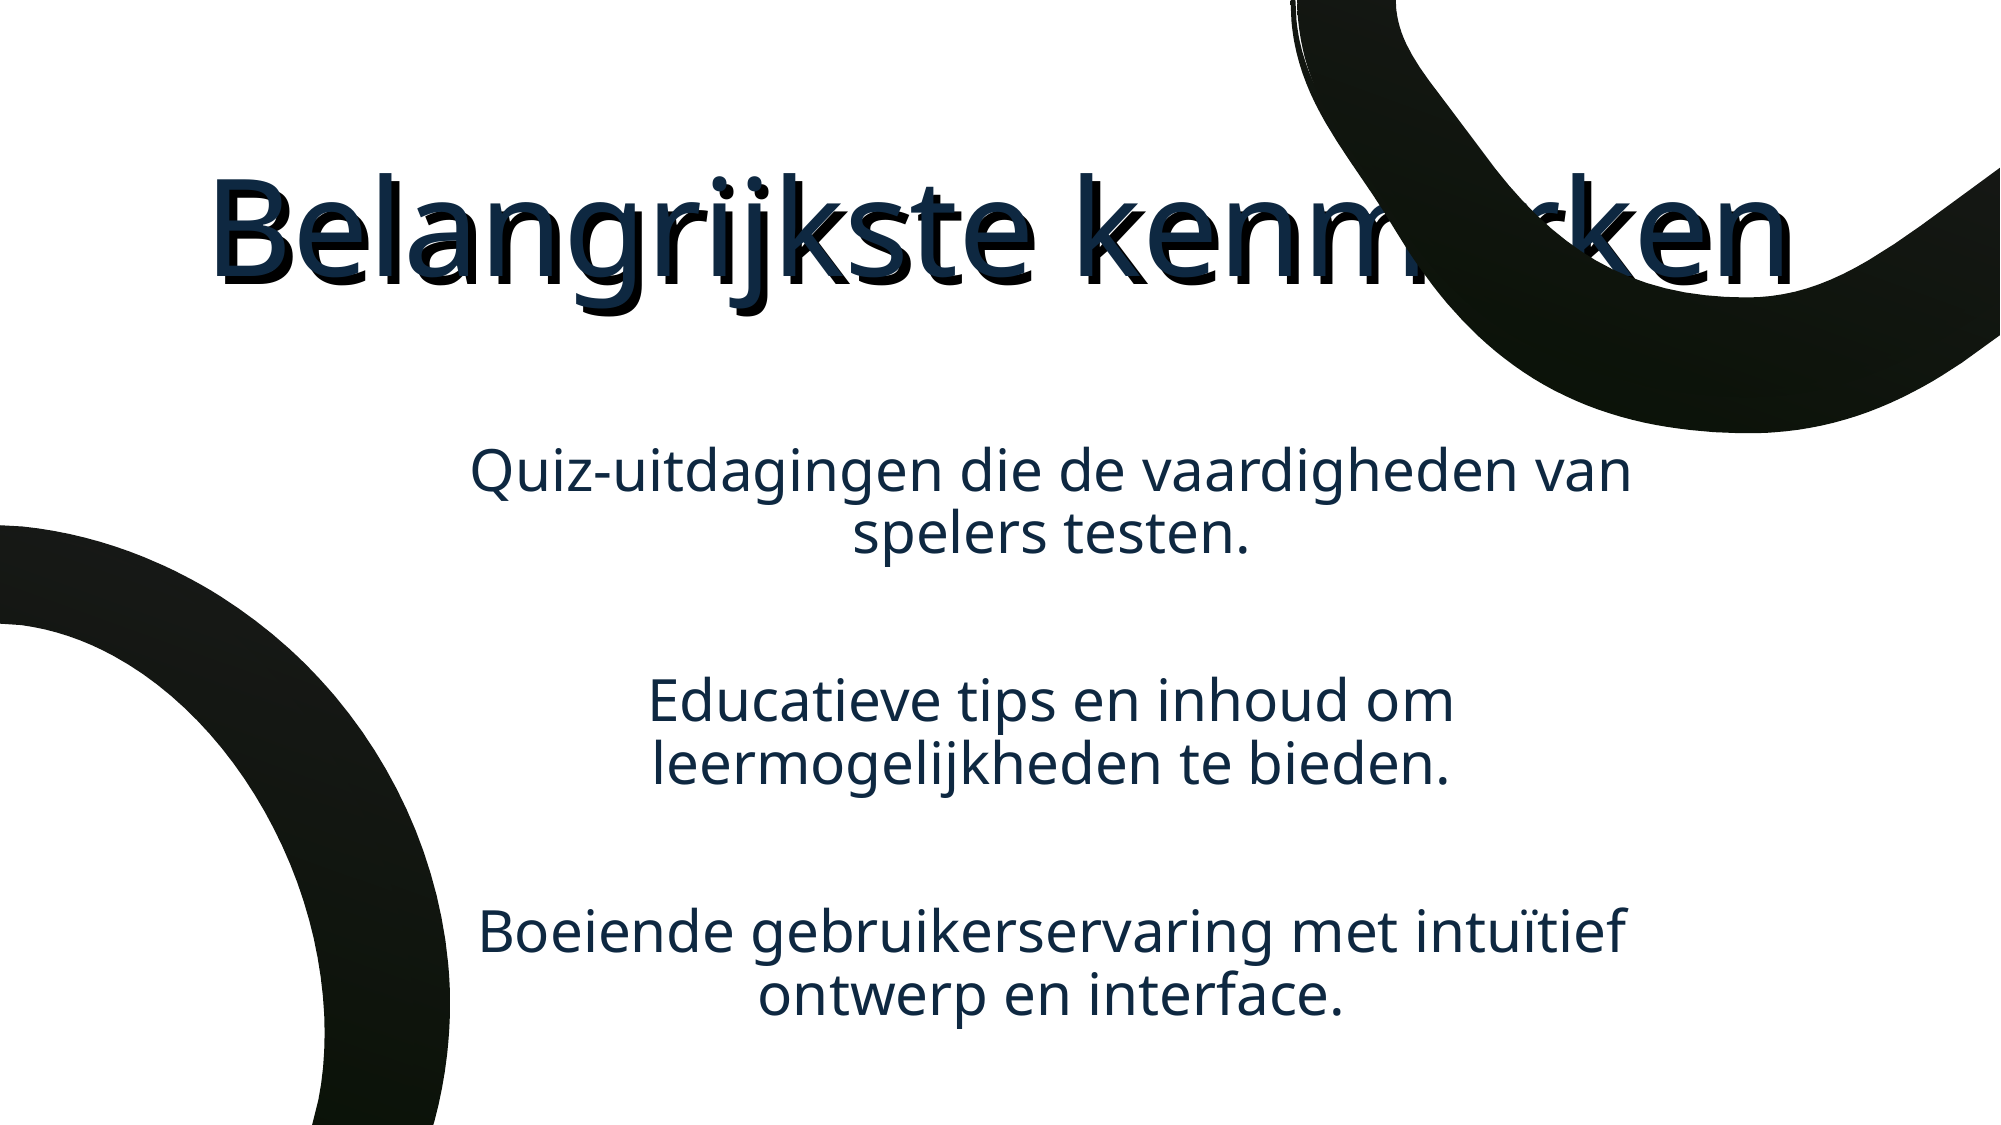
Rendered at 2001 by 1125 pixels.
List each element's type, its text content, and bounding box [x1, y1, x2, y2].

subtitle Quiz-uitdagingen die de vaardigheden van spelers testen. Educatieve tips en inhoud om leermogelijkheden te bieden. Boeiende gebruikerservaring met intuïtief ontwerp en interface. [418, 433, 1685, 1006]
title Belangrijkste kenmerken [1482, 149, 1877, 297]
text_box [0, 0, 2000, 1125]
title Belangrijkste kenmerken [123, 149, 1455, 314]
